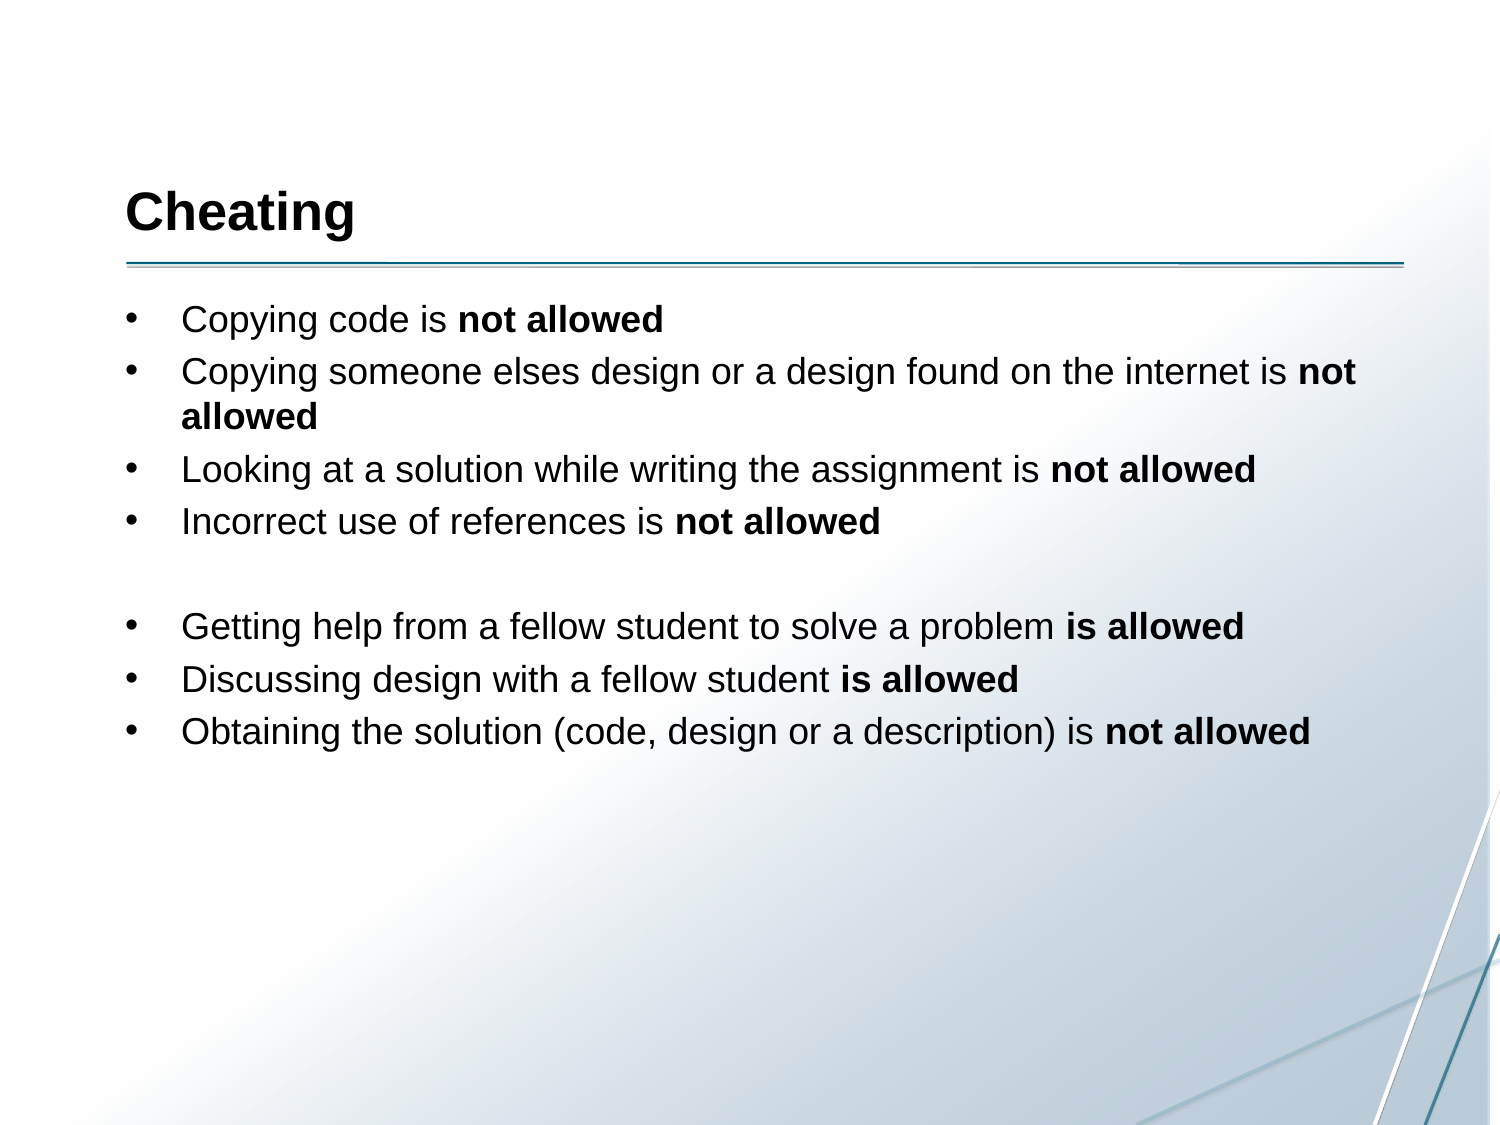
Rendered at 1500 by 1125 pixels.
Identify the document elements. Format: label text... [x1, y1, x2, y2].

list Copying code is not allowed Copying someone elses design or a design found on the internet is not allowed Looking at a solution while writing the assignment is not allowed Incorrect use of references is not allowed Getting help from a fellow student to solve a problem is allowed Discussing design with a fellow student is allowed Obtaining the solution (code, design or a description) is not allowed [109, 287, 1404, 1005]
title Cheating [109, 49, 1403, 249]
